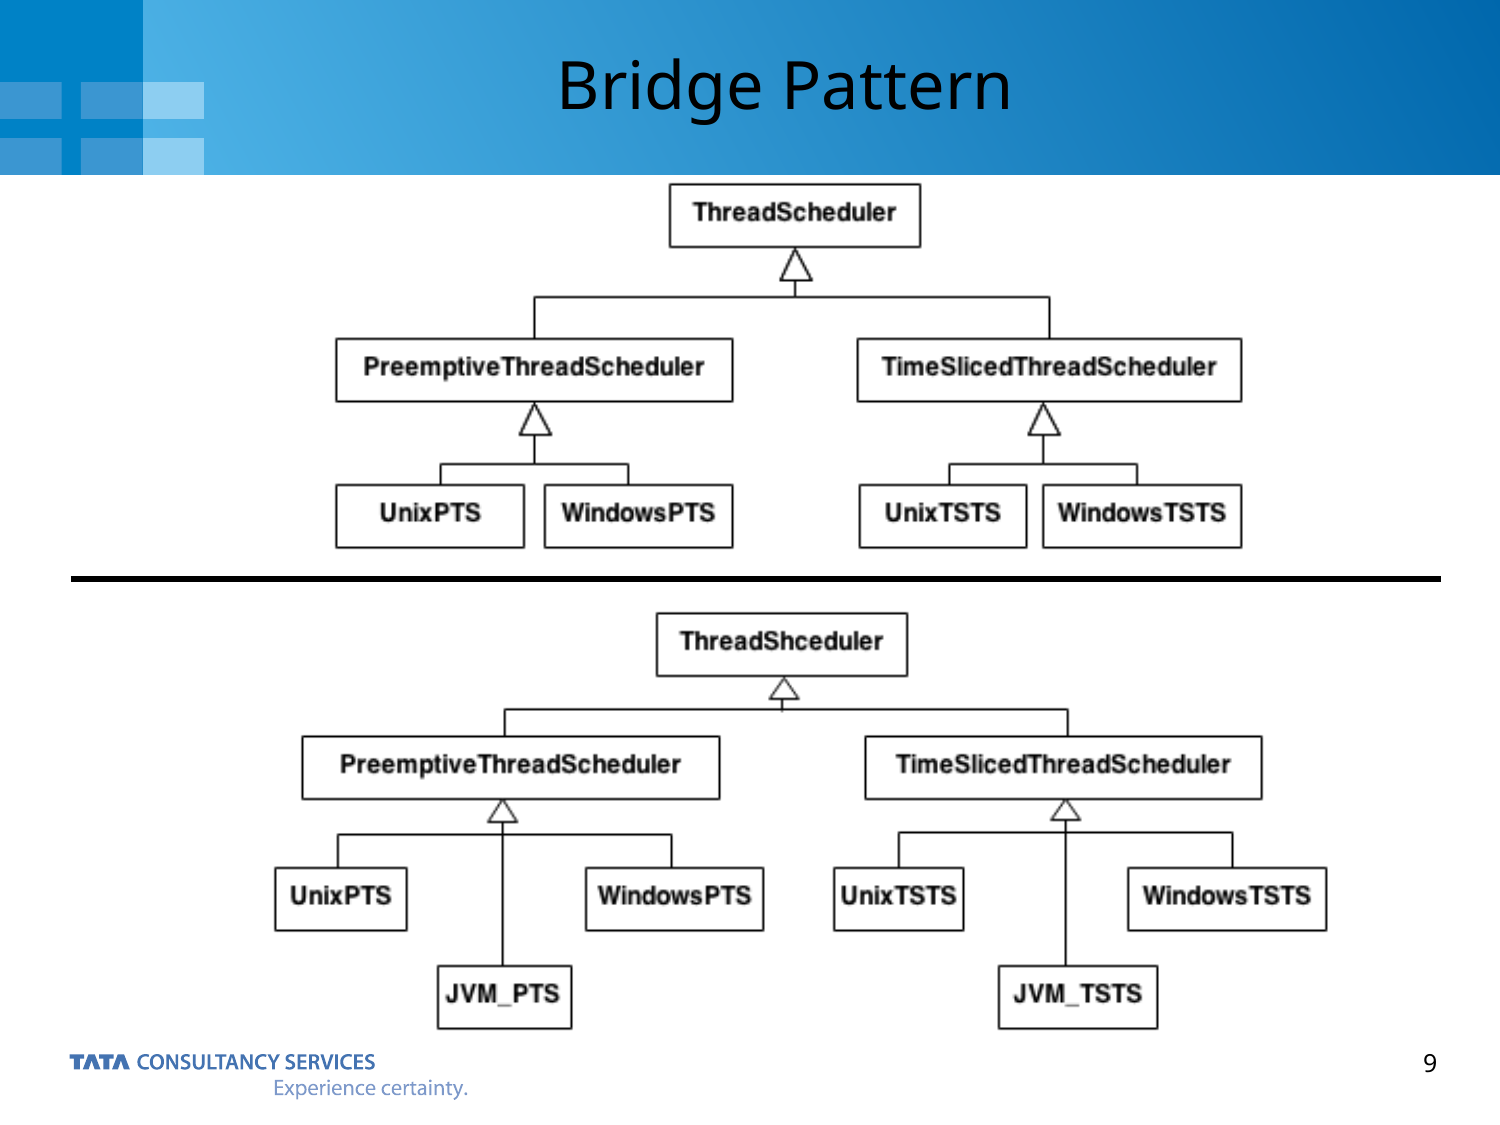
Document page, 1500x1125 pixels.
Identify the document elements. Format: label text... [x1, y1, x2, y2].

picture [315, 163, 1245, 568]
picture [254, 592, 1330, 1049]
text_box Bridge Pattern [224, 11, 1347, 154]
